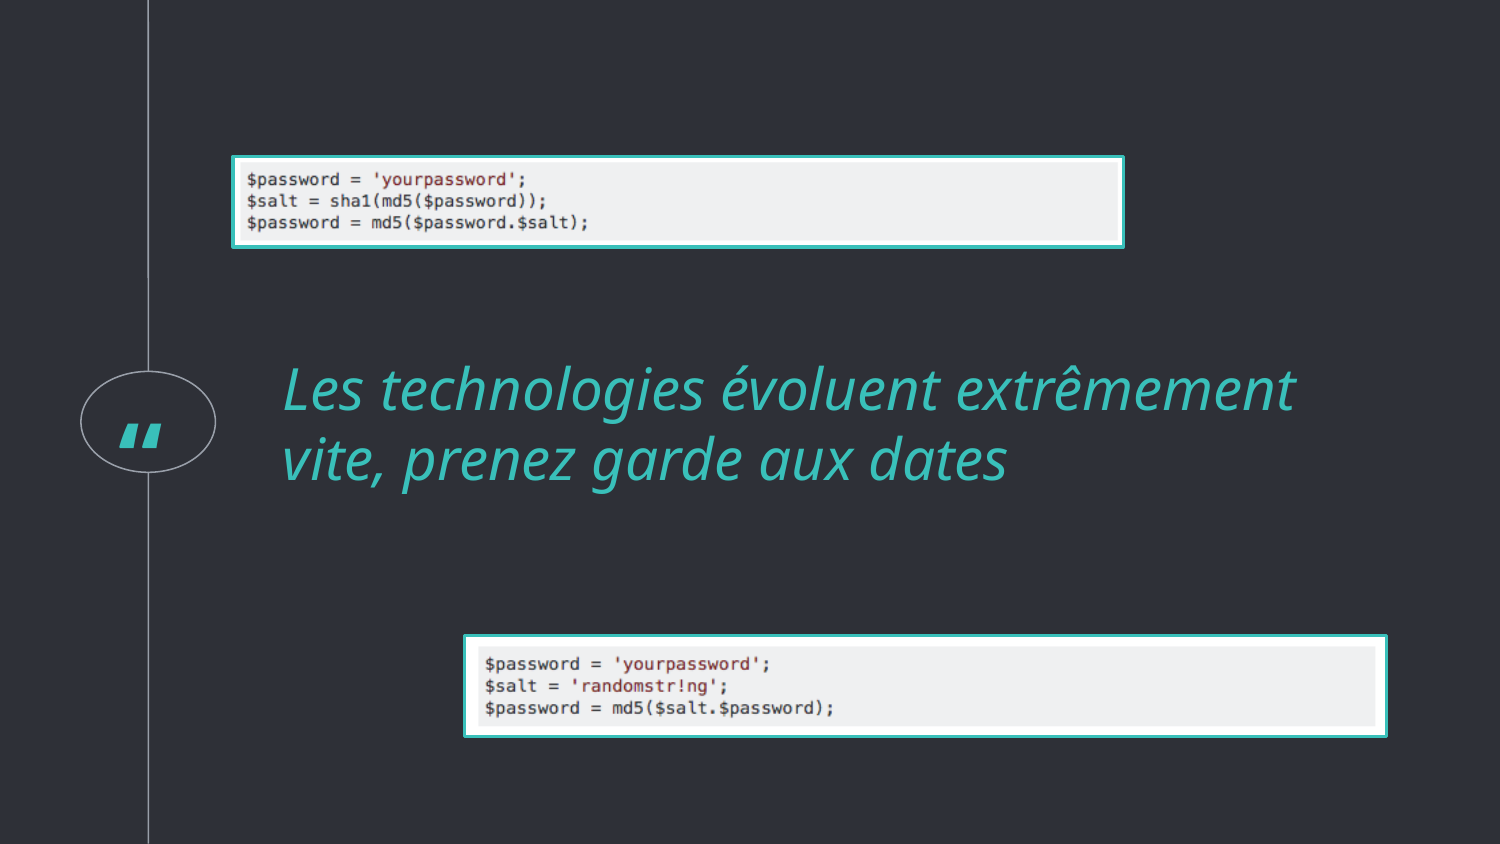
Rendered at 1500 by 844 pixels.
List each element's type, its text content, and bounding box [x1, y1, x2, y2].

picture [234, 157, 1122, 246]
list Les technologies évoluent extrêmement vite, prenez garde aux dates [267, 354, 1368, 490]
picture [465, 637, 1385, 736]
